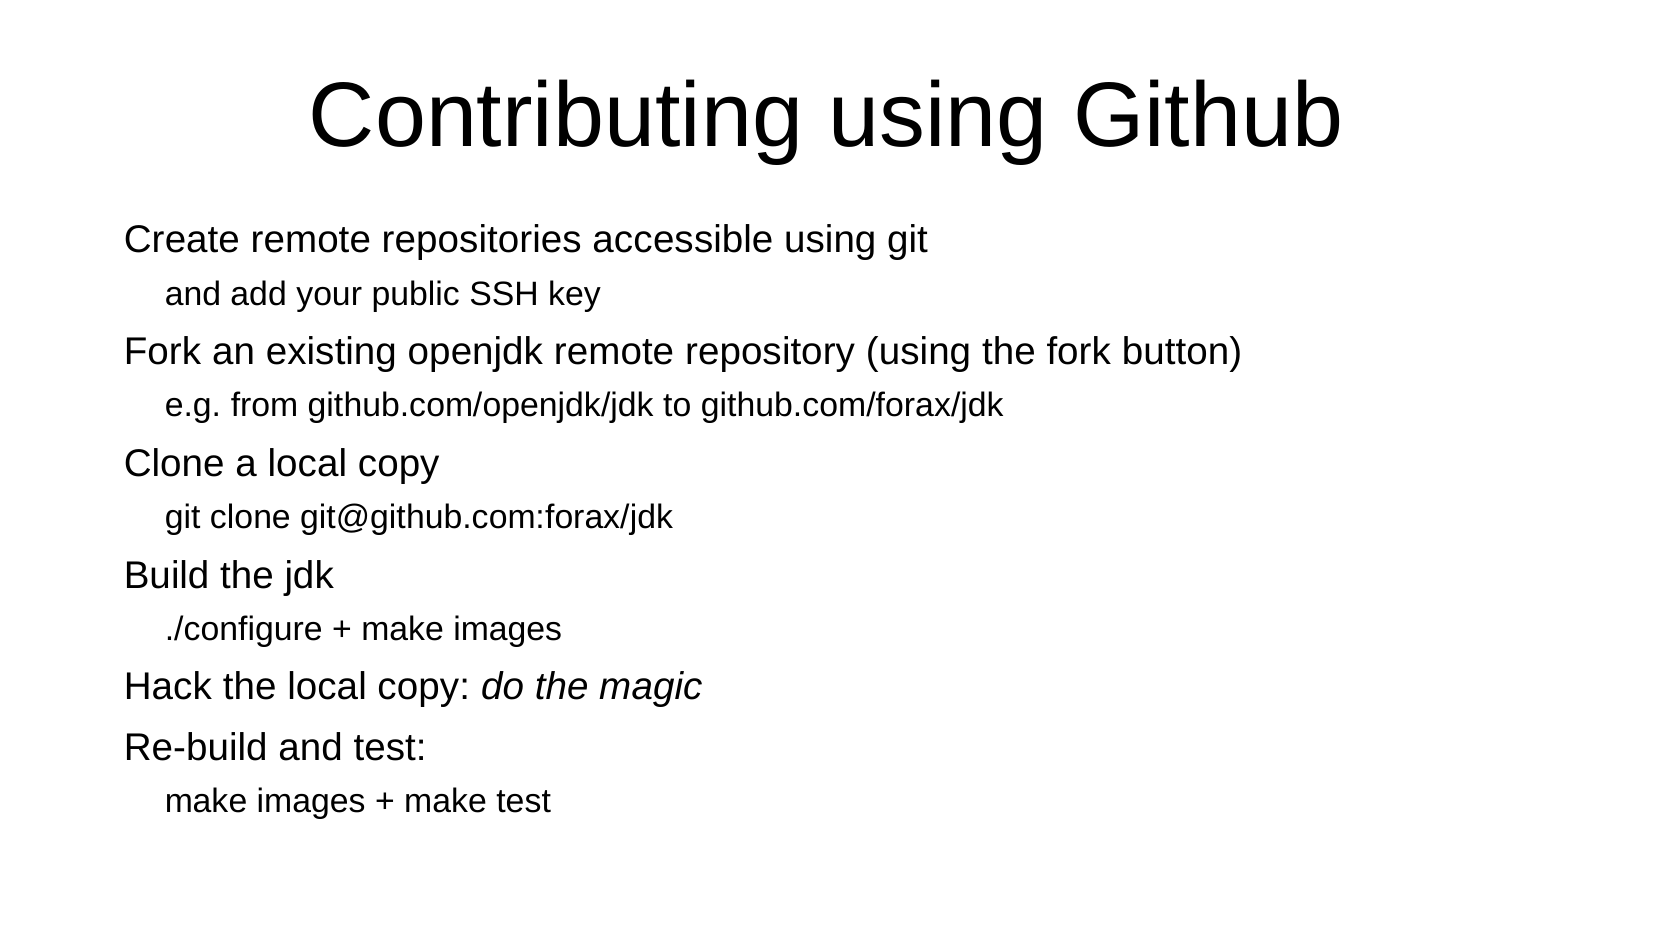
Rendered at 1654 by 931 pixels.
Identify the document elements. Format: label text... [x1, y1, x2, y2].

title Contributing using Github [82, 37, 1571, 193]
list Create remote repositories accessible using git and add your public SSH key Fork an existing openjdk remote repository (using the fork button) e.g. from github.com/openjdk/jdk to github.com/forax/jdk Clone a local copy git clone git@github.com:forax/jdk Build the jdk ./configure + make images Hack the local copy: do the magic Re-build and test: make images + make test [82, 217, 1571, 826]
